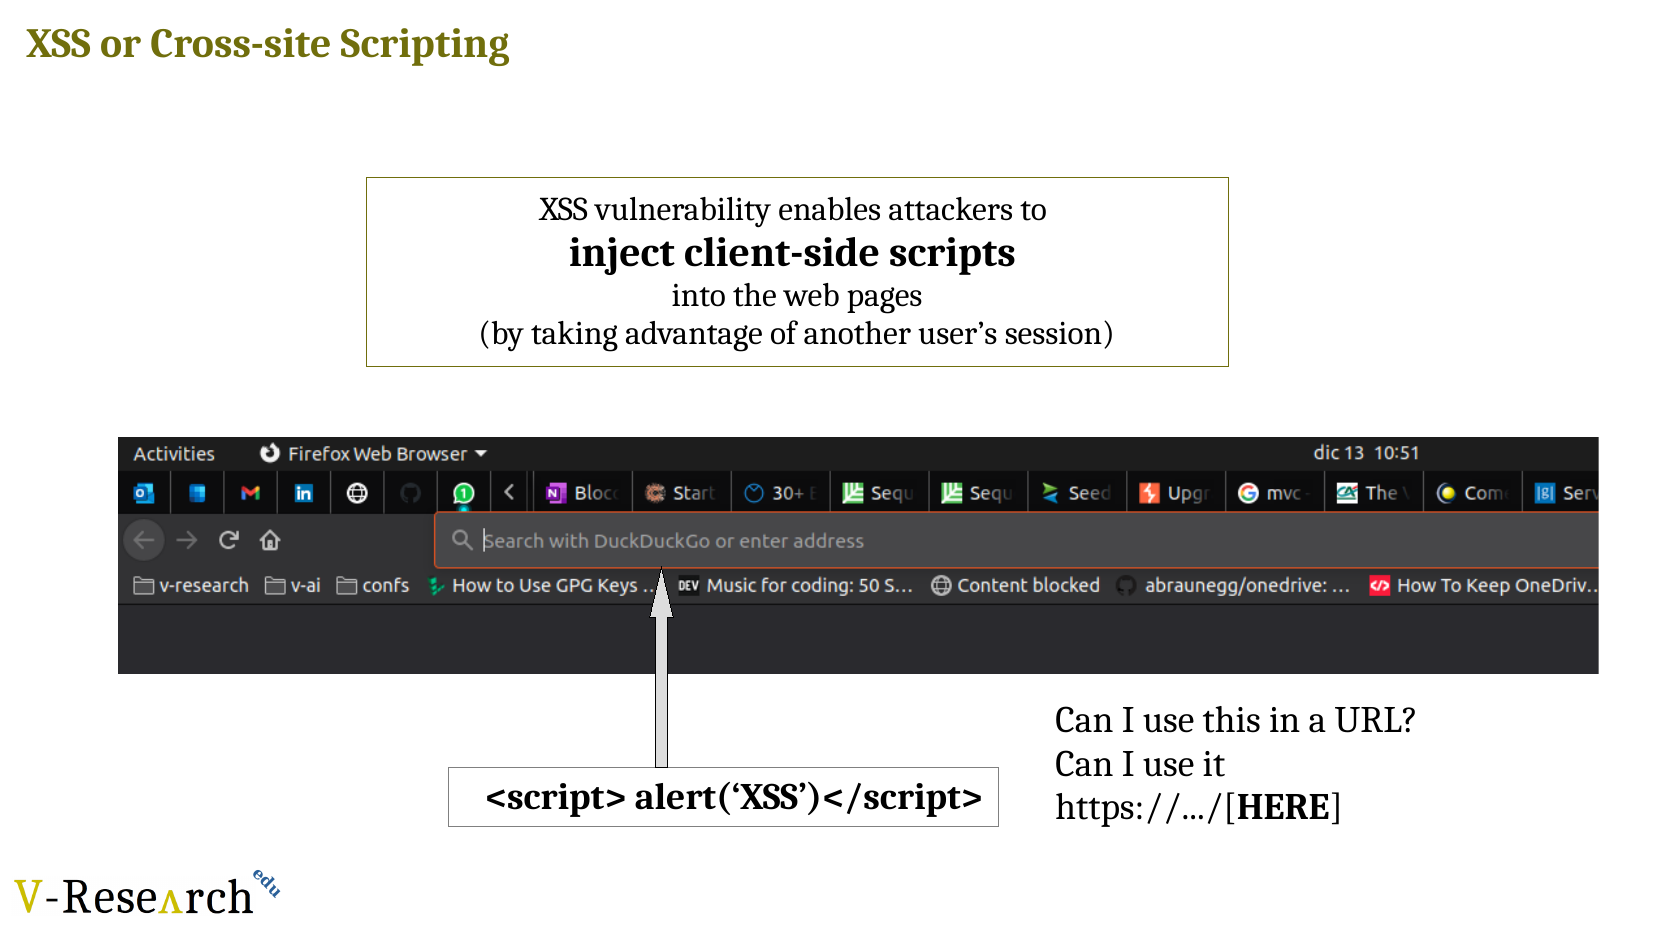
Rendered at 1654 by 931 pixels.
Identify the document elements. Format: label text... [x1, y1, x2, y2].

picture [11, 876, 255, 916]
text_box [649, 566, 674, 768]
text_box XSS vulnerability enables attackers to inject client-side scripts into the web pages (by taking advantage of another user’s session) [366, 177, 1229, 367]
picture [118, 437, 1599, 674]
text_box Can I use this in a URL? Can I use it https://.../[HERE] [1040, 691, 1441, 839]
text_box <script> alert(‘XSS’)</script> [448, 767, 999, 827]
text_box edu [222, 847, 333, 931]
text_box XSS or Cross-site Scripting [11, 12, 1193, 77]
